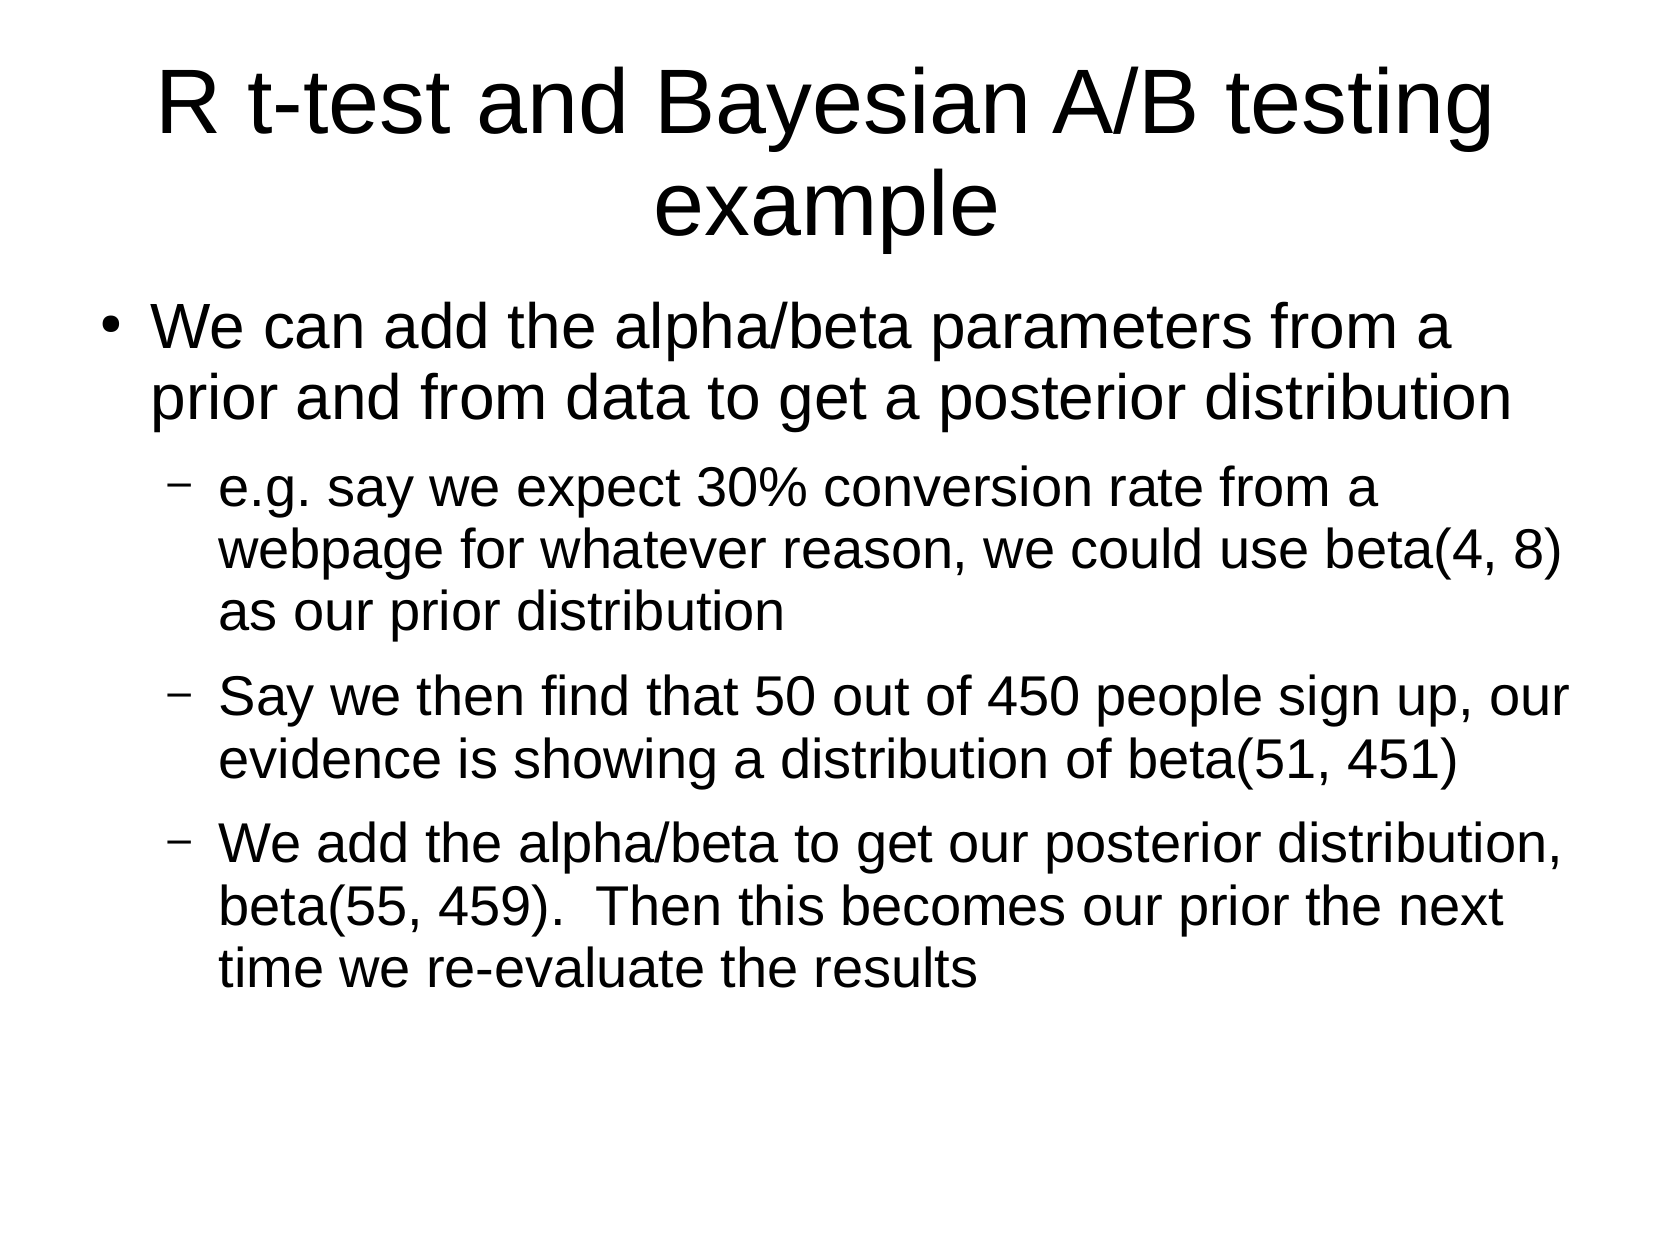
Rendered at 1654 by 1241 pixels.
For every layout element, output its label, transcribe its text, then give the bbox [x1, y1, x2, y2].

title R t-test and Bayesian A/B testing example [82, 49, 1571, 257]
list We can add the alpha/beta parameters from a prior and from data to get a posterior distribution e.g. say we expect 30% conversion rate from a webpage for whatever reason, we could use beta(4, 8) as our prior distribution Say we then find that 50 out of 450 people sign up, our evidence is showing a distribution of beta(51, 451) We add the alpha/beta to get our posterior distribution, beta(55, 459). Then this becomes our prior the next time we re-evaluate the results [82, 290, 1571, 1010]
